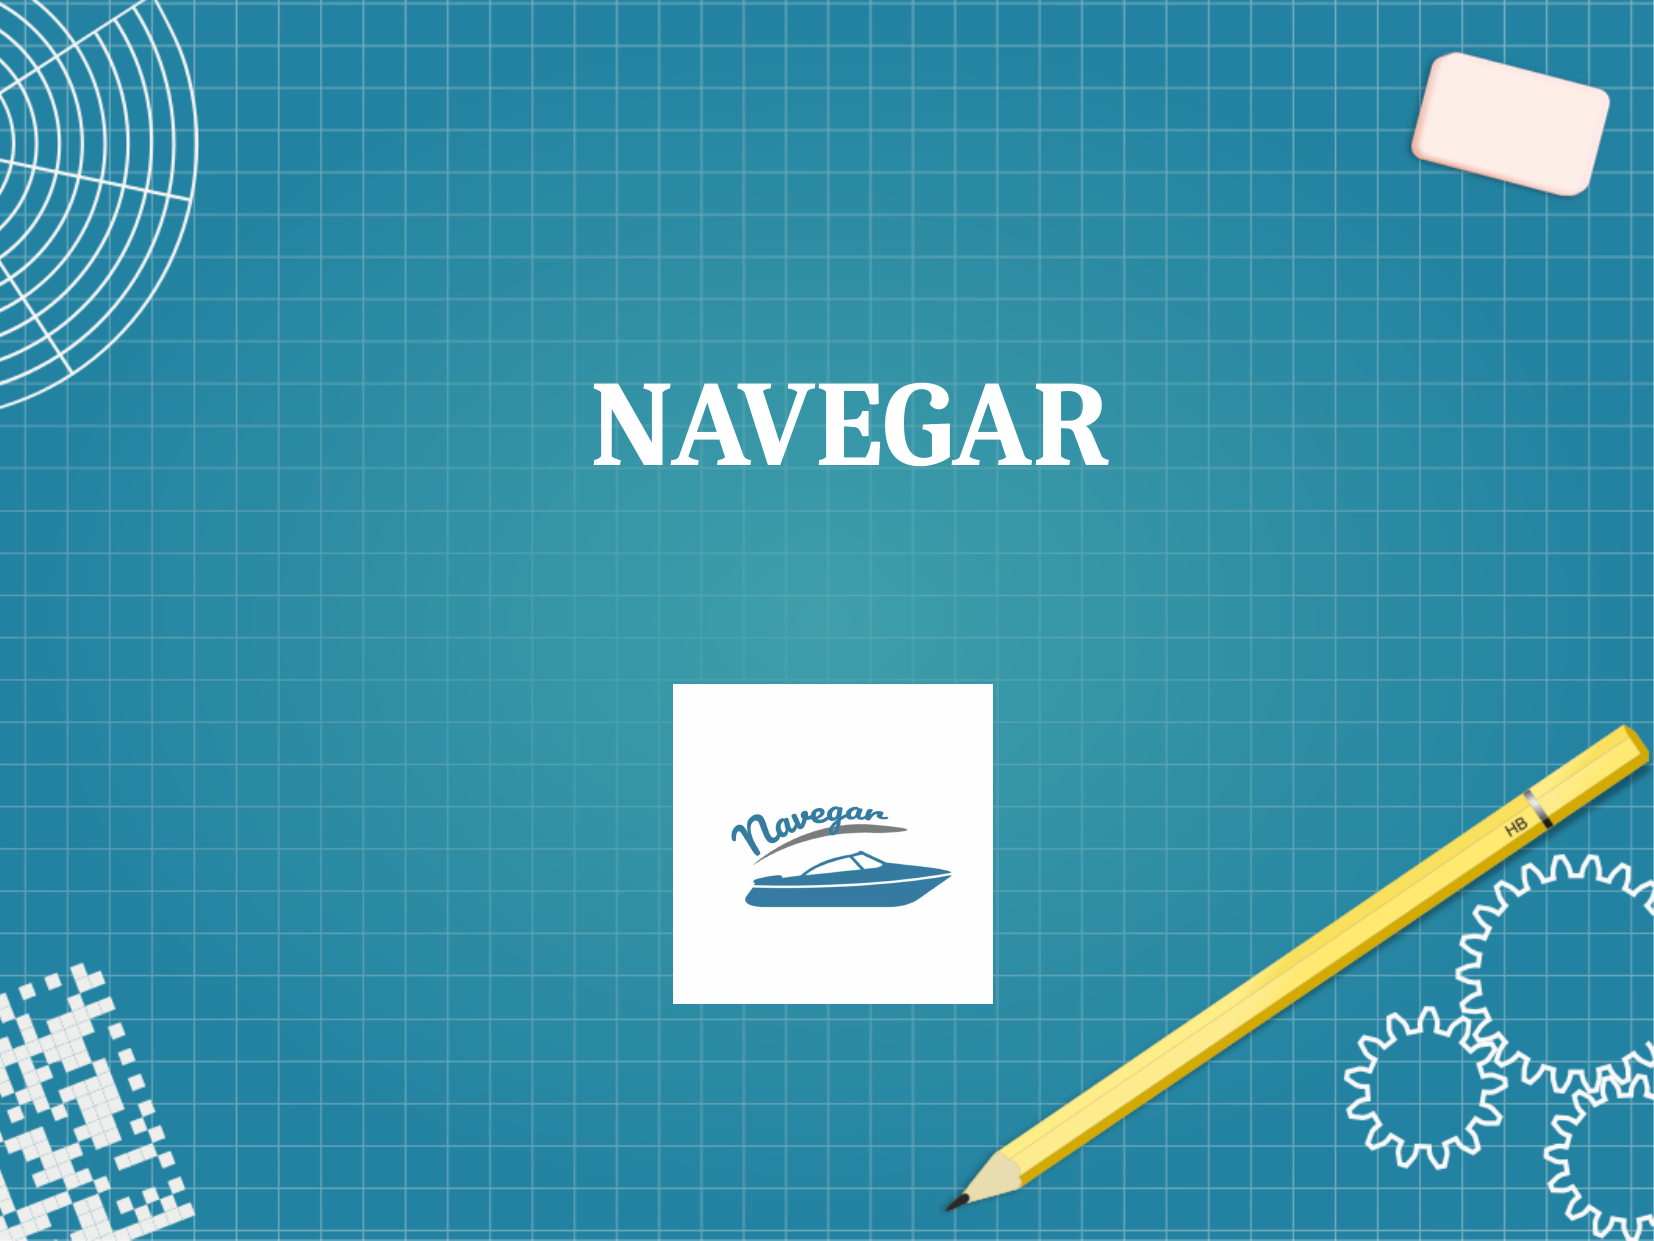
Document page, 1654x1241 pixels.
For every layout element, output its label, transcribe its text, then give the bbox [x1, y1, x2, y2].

picture [0, 0, 1654, 1241]
title NAVEGAR [106, 71, 1595, 501]
